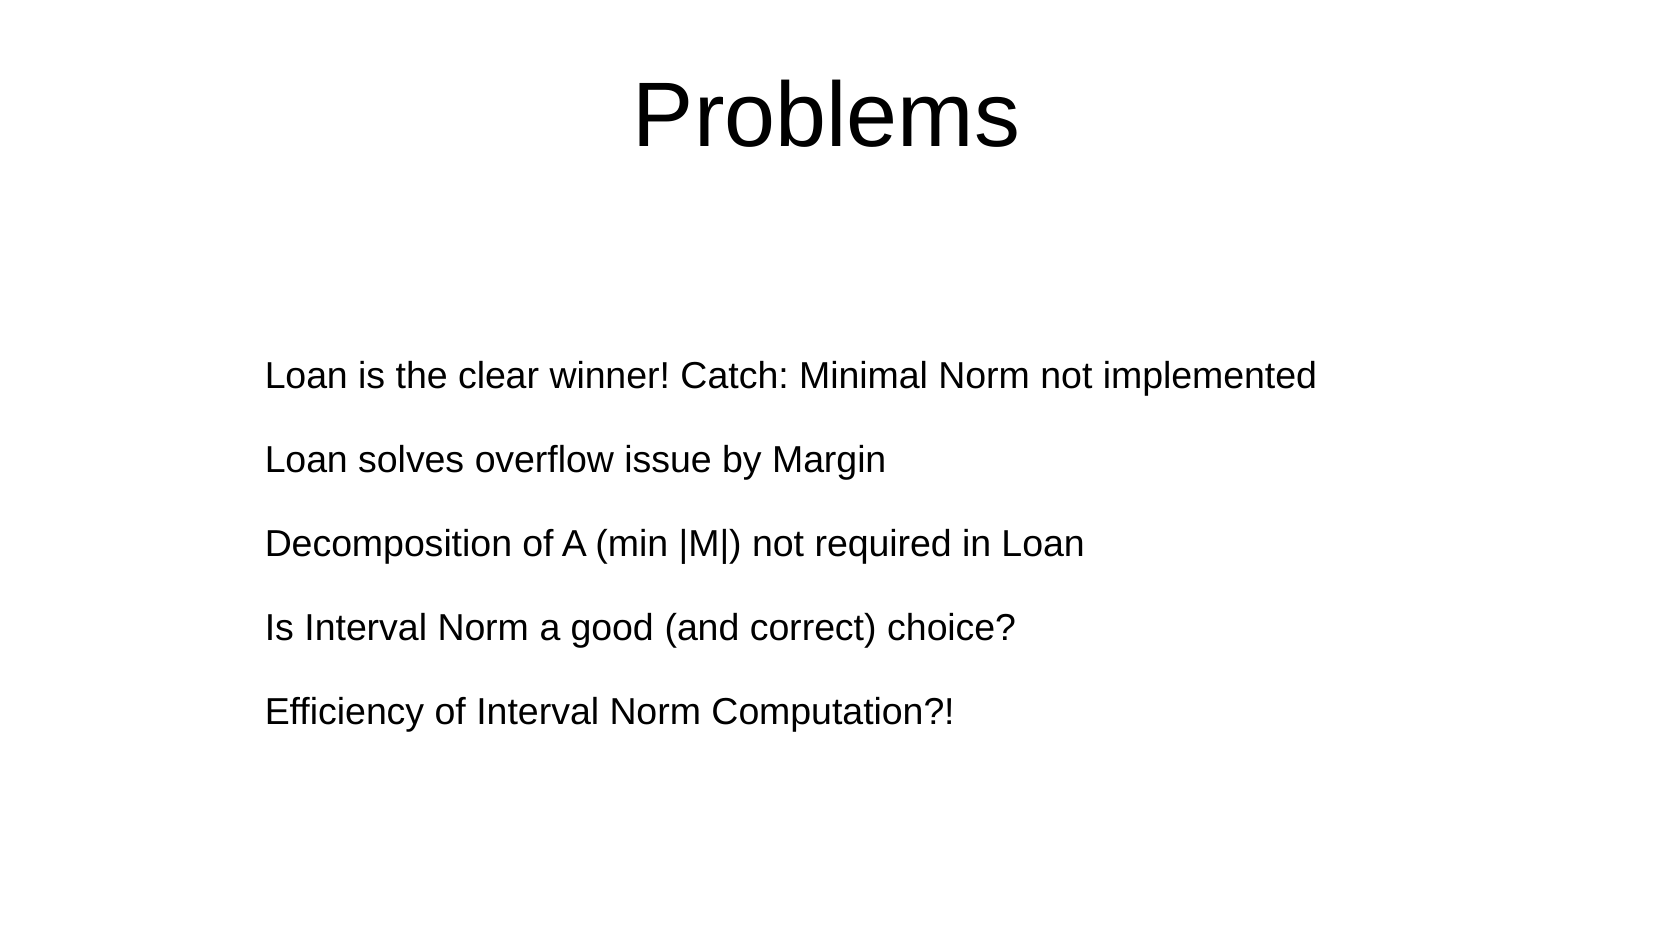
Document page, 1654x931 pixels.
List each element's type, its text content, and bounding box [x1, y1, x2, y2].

title Problems [82, 37, 1571, 193]
text_box Loan is the clear winner! Catch: Minimal Norm not implemented Loan solves overflow issue by Margin Decomposition of A (min |M|) not required in Loan Is Interval Norm a good (and correct) choice? Efficiency of Interval Norm Computation?! [249, 347, 1353, 740]
